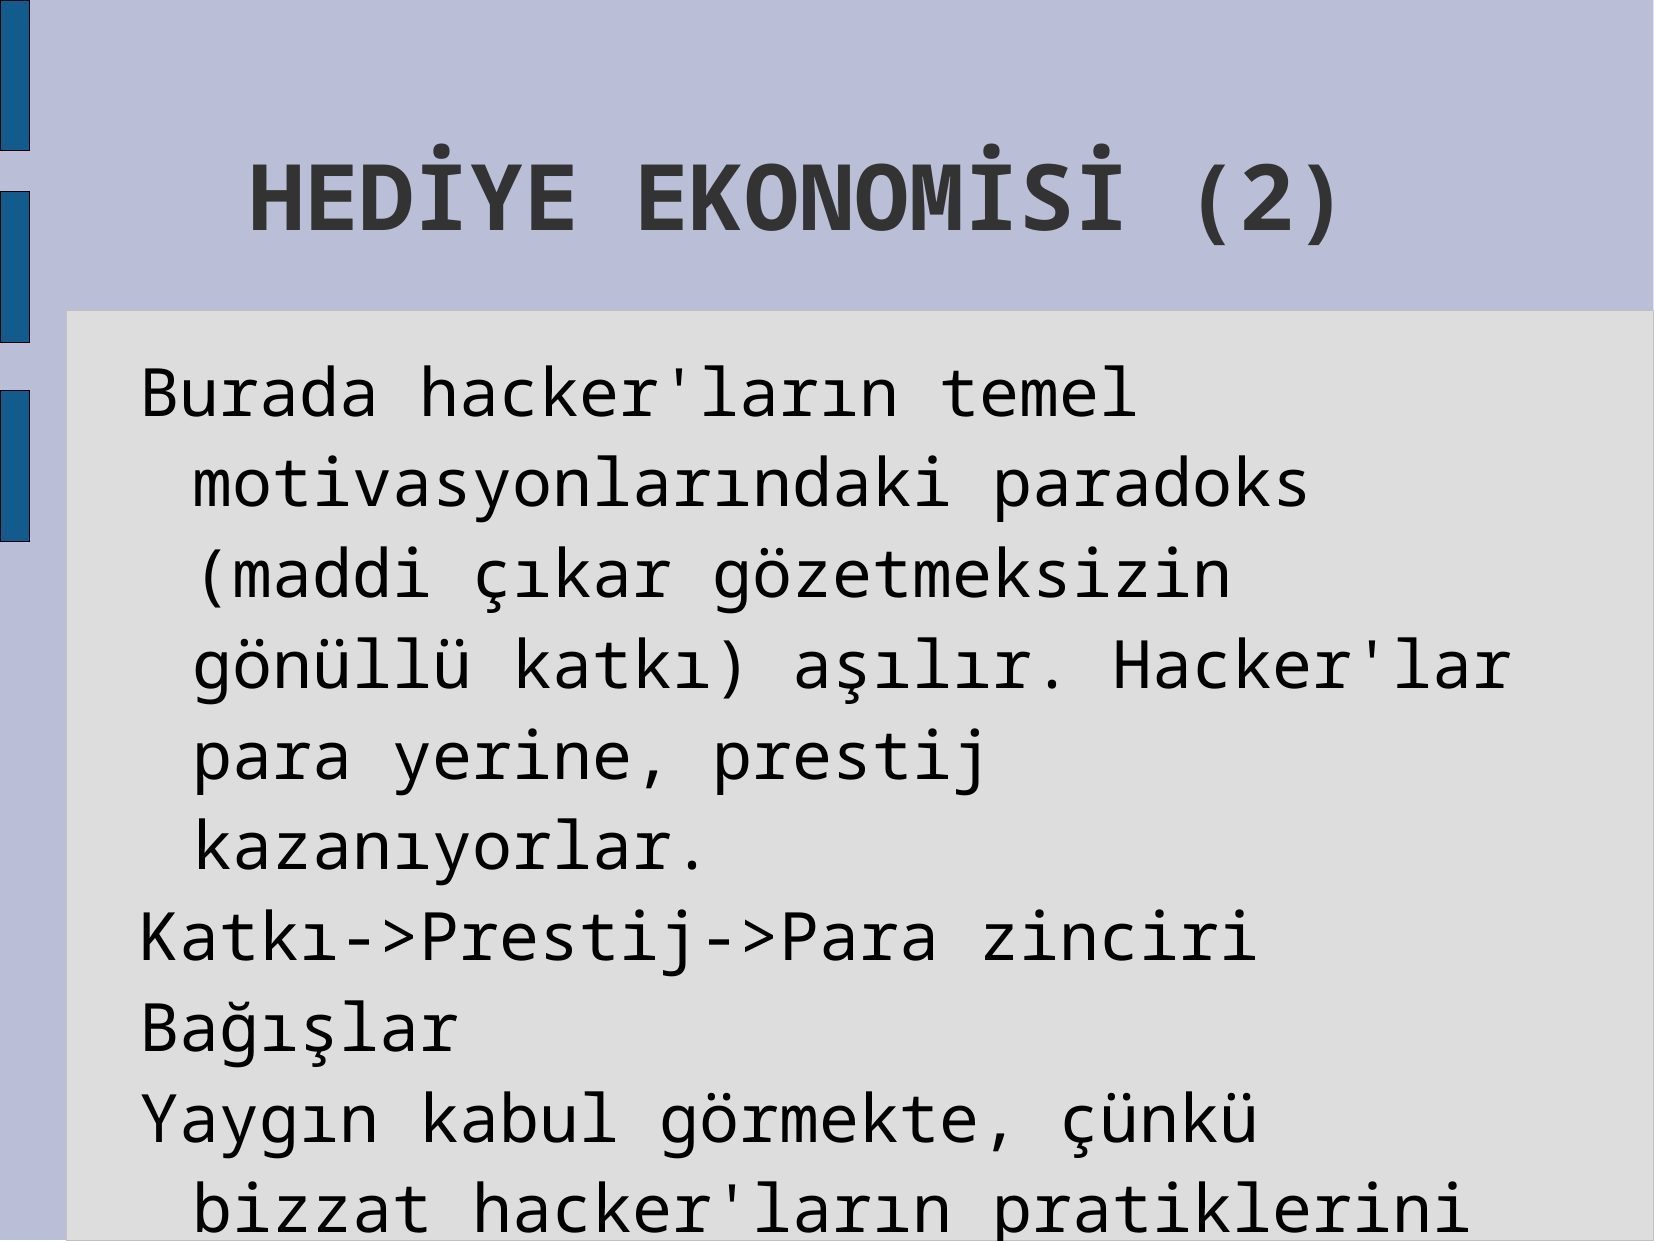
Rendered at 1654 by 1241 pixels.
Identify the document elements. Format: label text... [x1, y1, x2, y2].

list Burada hacker'ların temel motivasyonlarındaki paradoks (maddi çıkar gözetmeksizin gönüllü katkı) aşılır. Hacker'lar para yerine, prestij kazanıyorlar. Katkı->Prestij->Para zinciri Bağışlar Yaygın kabul görmekte, çünkü bizzat hacker'ların pratiklerini açıklamakta. [121, 344, 1534, 1201]
title HEDİYE EKONOMİSİ (2) [121, 91, 1534, 299]
